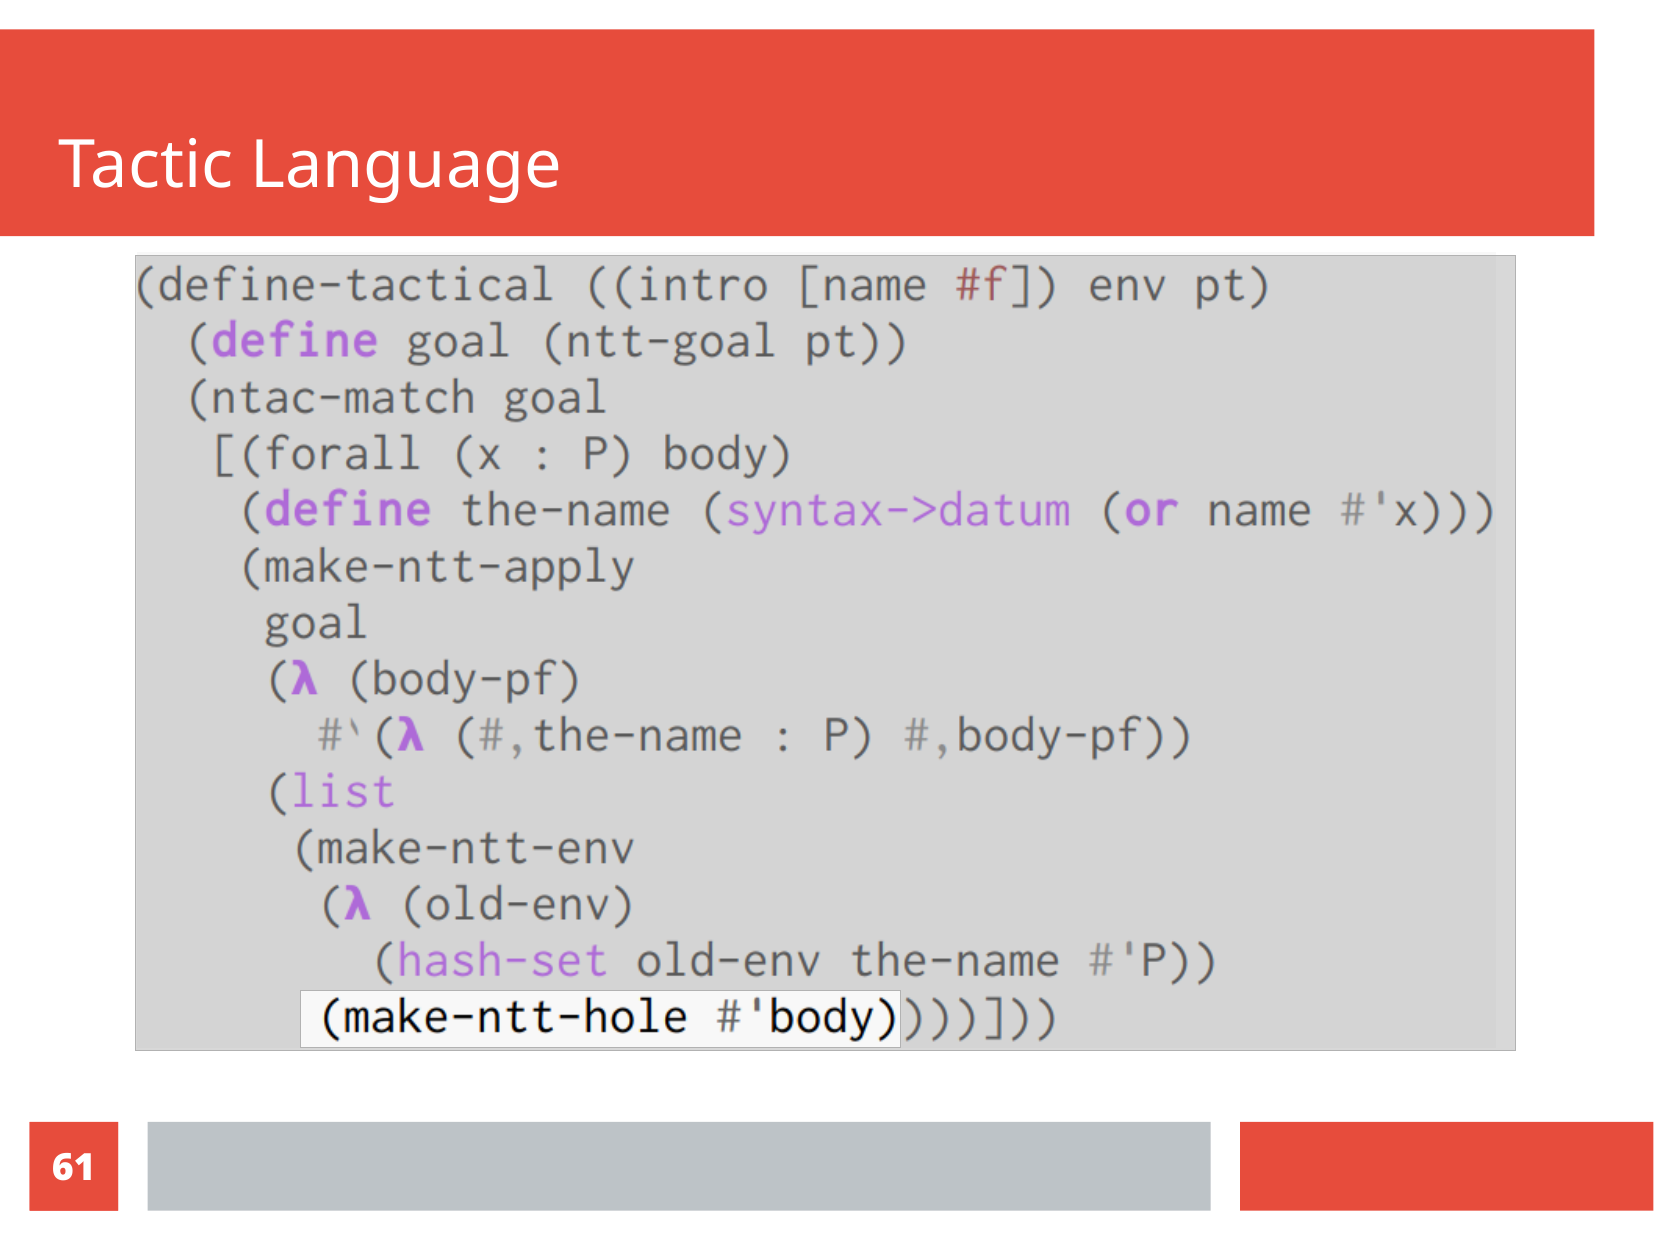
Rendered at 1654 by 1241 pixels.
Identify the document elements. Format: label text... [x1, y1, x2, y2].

picture [301, 991, 900, 1047]
text_box [135, 255, 1516, 1051]
title Tactic Language [59, 59, 1595, 207]
